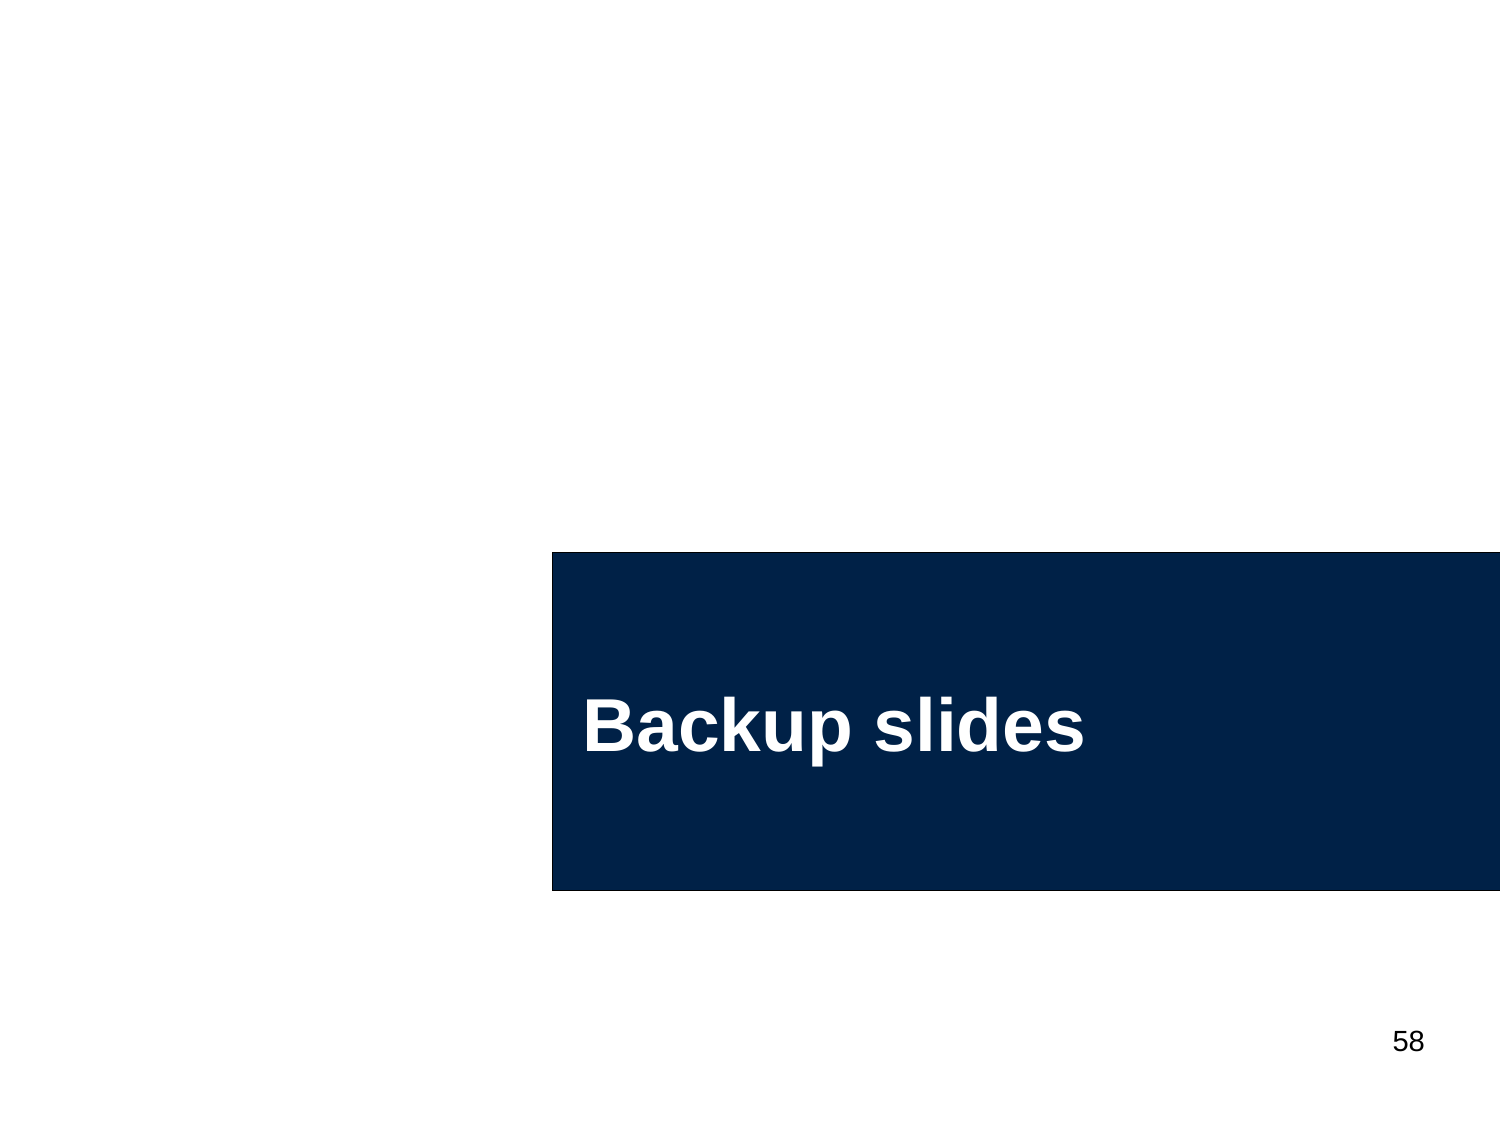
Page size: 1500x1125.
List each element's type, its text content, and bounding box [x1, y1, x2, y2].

text_box Backup slides [552, 552, 1500, 891]
